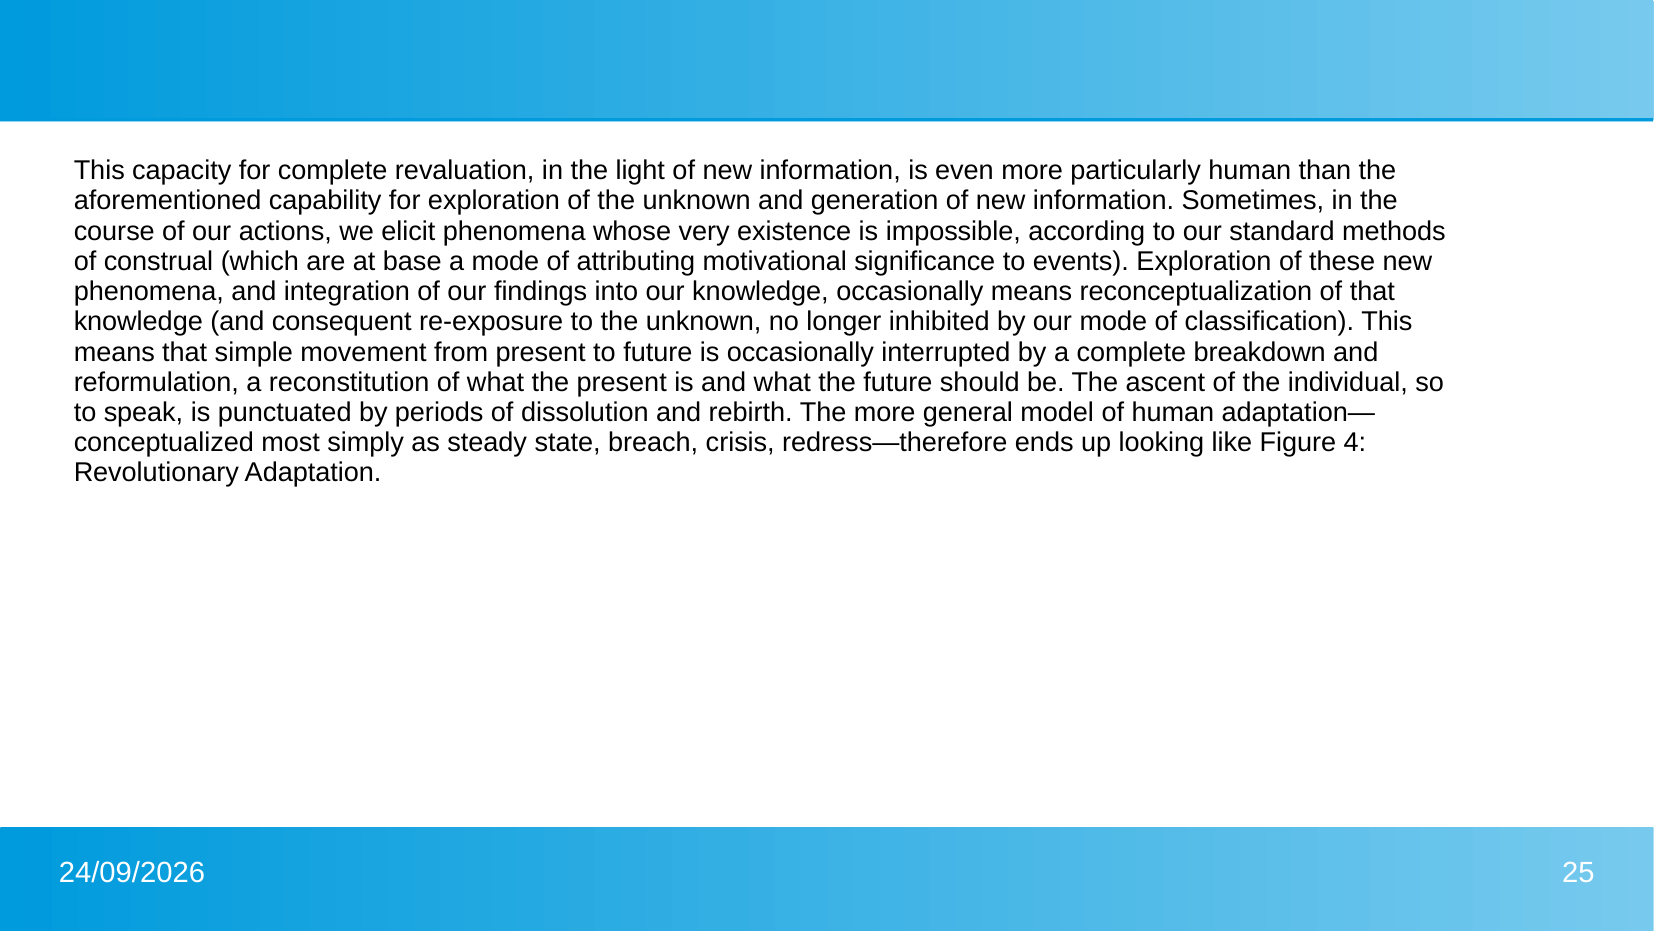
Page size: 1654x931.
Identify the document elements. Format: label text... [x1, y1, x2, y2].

text_box This capacity for complete revaluation, in the light of new information, is even more particularly human than the aforementioned capability for exploration of the unknown and generation of new information. Sometimes, in the course of our actions, we elicit phenomena whose very existence is impossible, according to our standard methods of construal (which are at base a mode of attributing motivational significance to events). Exploration of these new phenomena, and integration of our findings into our knowledge, occasionally means reconceptualization of that knowledge (and consequent re-exposure to the unknown, no longer inhibited by our mode of classification). This means that simple movement from present to future is occasionally interrupted by a complete breakdown and reformulation, a reconstitution of what the present is and what the future should be. The ascent of the individual, so to speak, is punctuated by periods of dissolution and rebirth. The more general model of human adaptation—conceptualized most simply as steady state, breach, crisis, redress—therefore ends up looking like Figure 4: Revolutionary Adaptation. [59, 147, 1477, 496]
